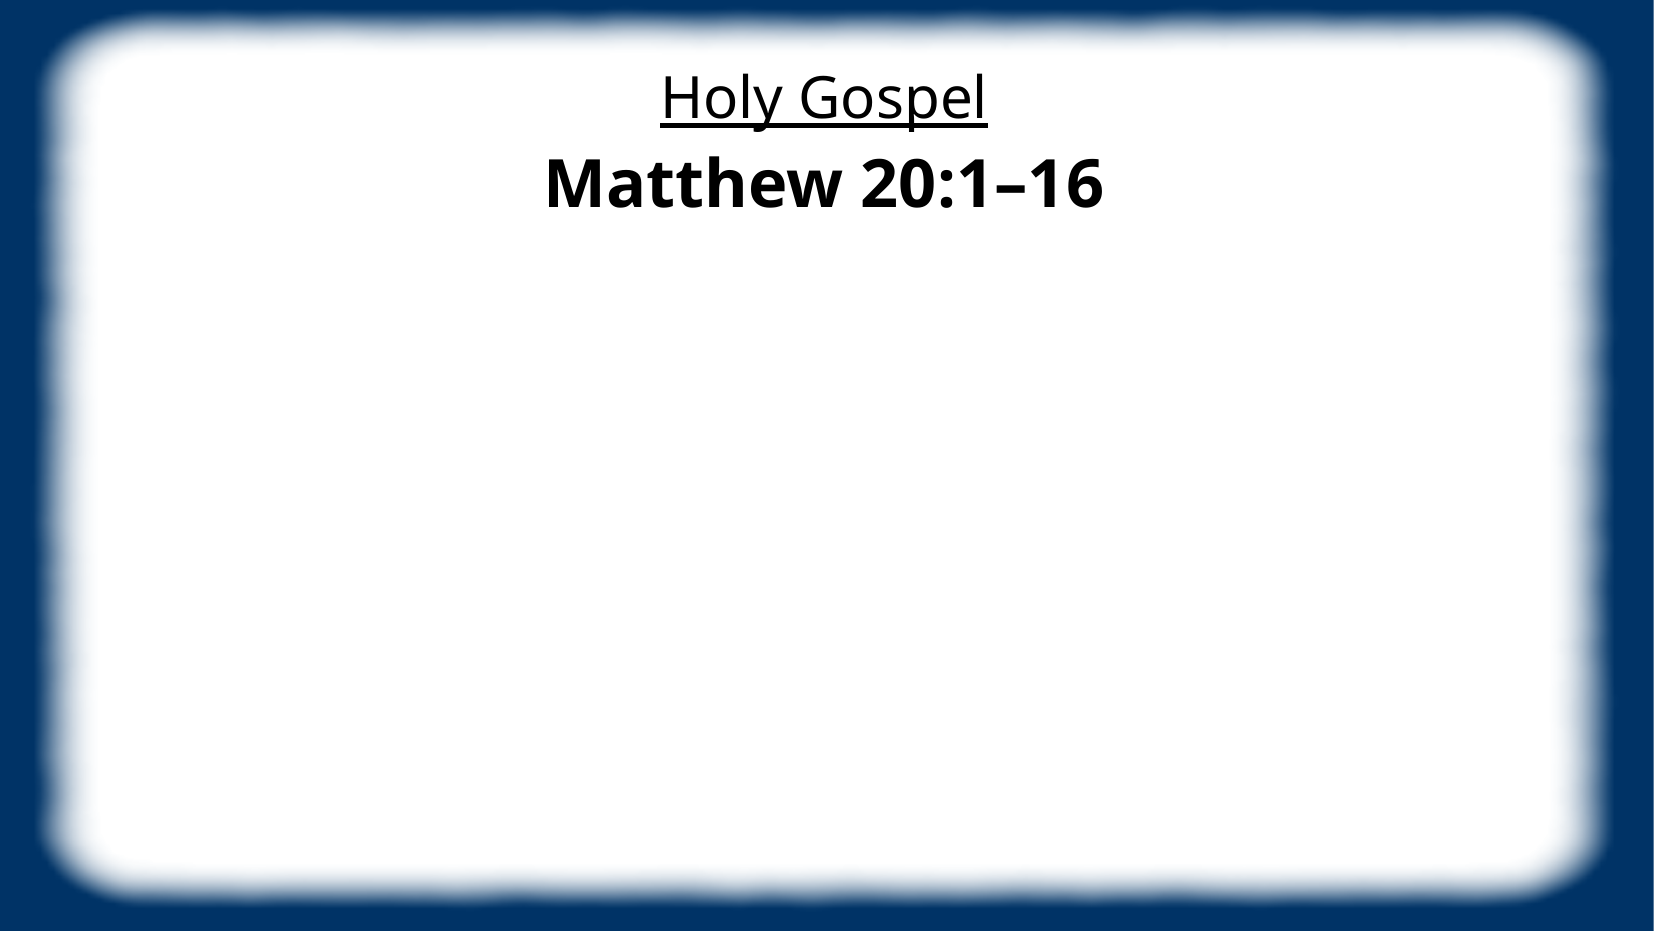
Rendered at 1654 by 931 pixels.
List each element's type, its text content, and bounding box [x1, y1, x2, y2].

text_box Holy Gospel Matthew 20:1–16 [96, 49, 1552, 231]
picture [0, 0, 1654, 931]
